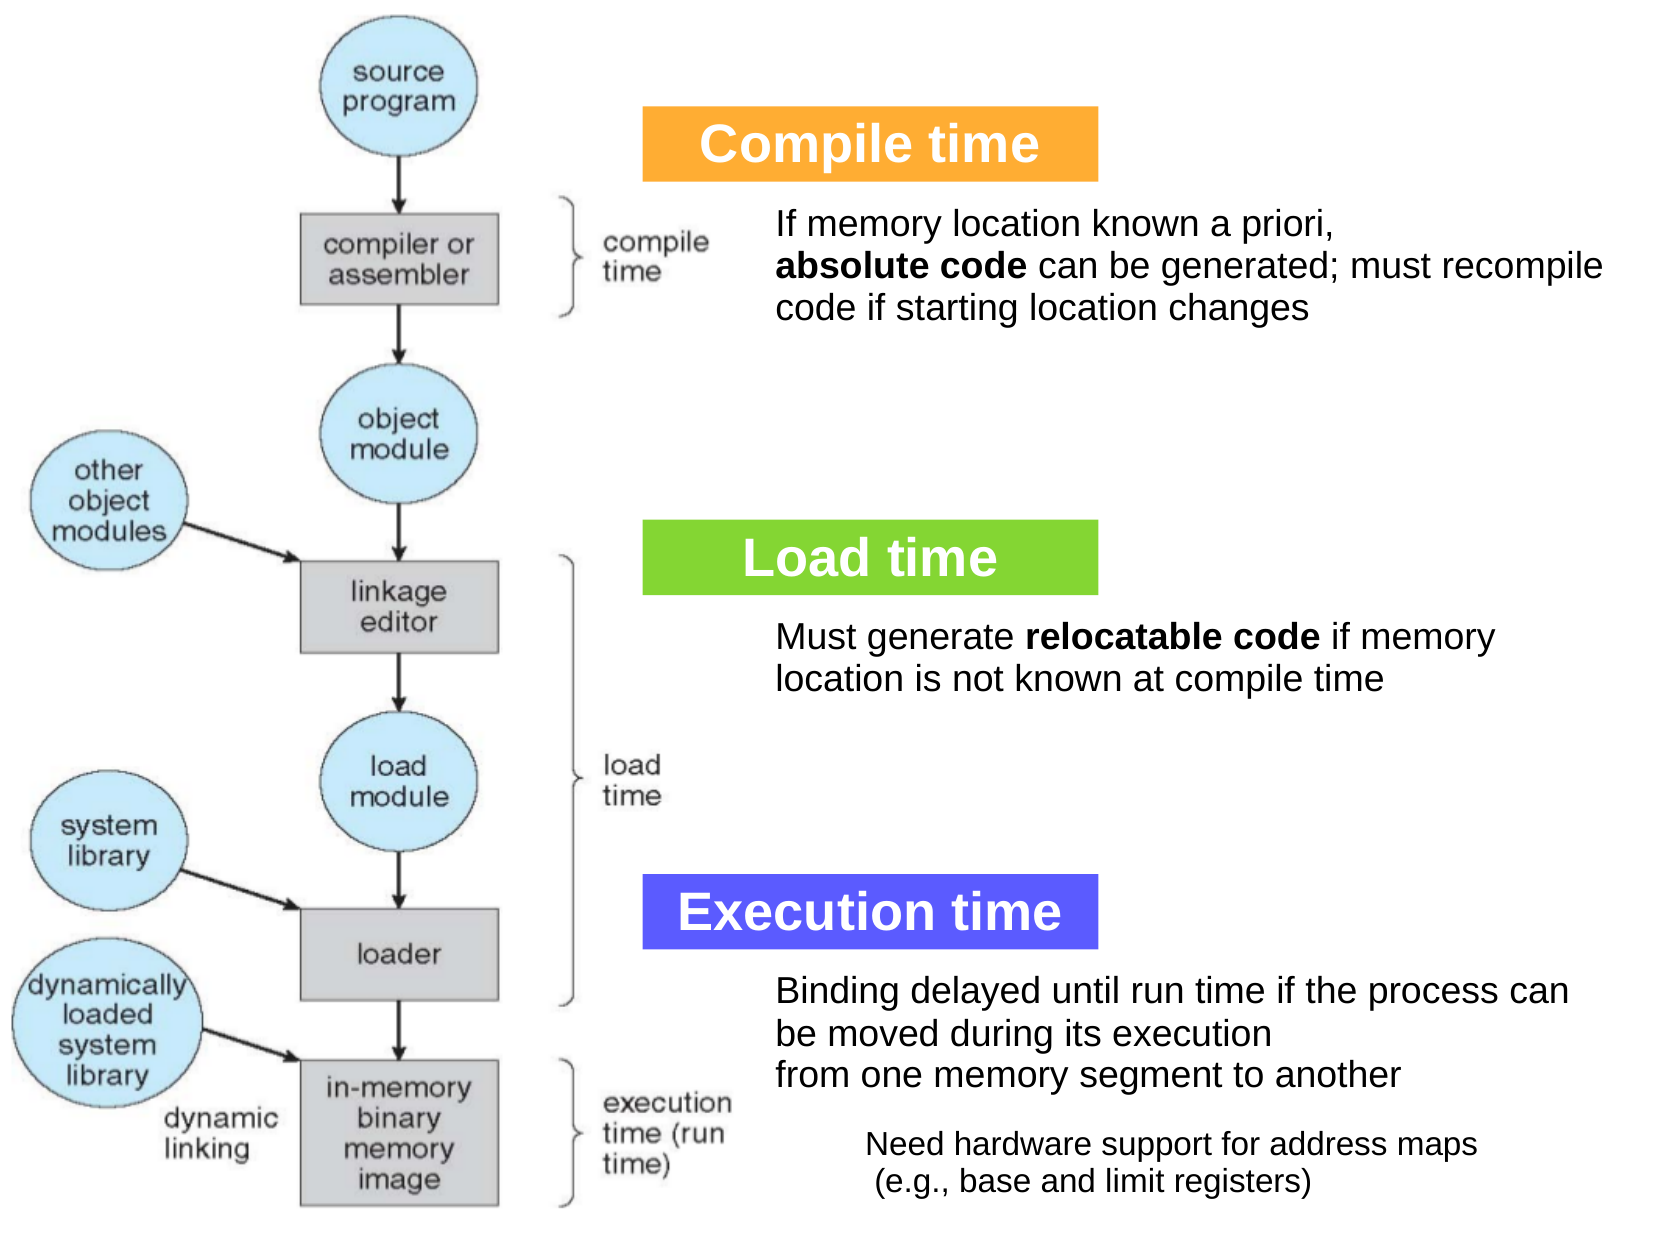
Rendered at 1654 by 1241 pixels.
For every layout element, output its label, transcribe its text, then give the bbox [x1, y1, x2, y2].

text_box Load time [642, 519, 1099, 596]
text_box Binding delayed until run time if the process can be moved during its execution from one memory segment to another [760, 962, 1630, 1104]
text_box Execution time [642, 874, 1099, 950]
text_box Need hardware support for address maps (e.g., base and limit registers) [850, 1117, 1501, 1207]
text_box Must generate relocatable code if memory location is not known at compile time [760, 608, 1630, 750]
text_box Compile time [642, 106, 1099, 182]
text_box If memory location known a priori, absolute code can be generated; must recompile code if starting location changes [760, 194, 1630, 336]
picture [0, 0, 749, 1241]
